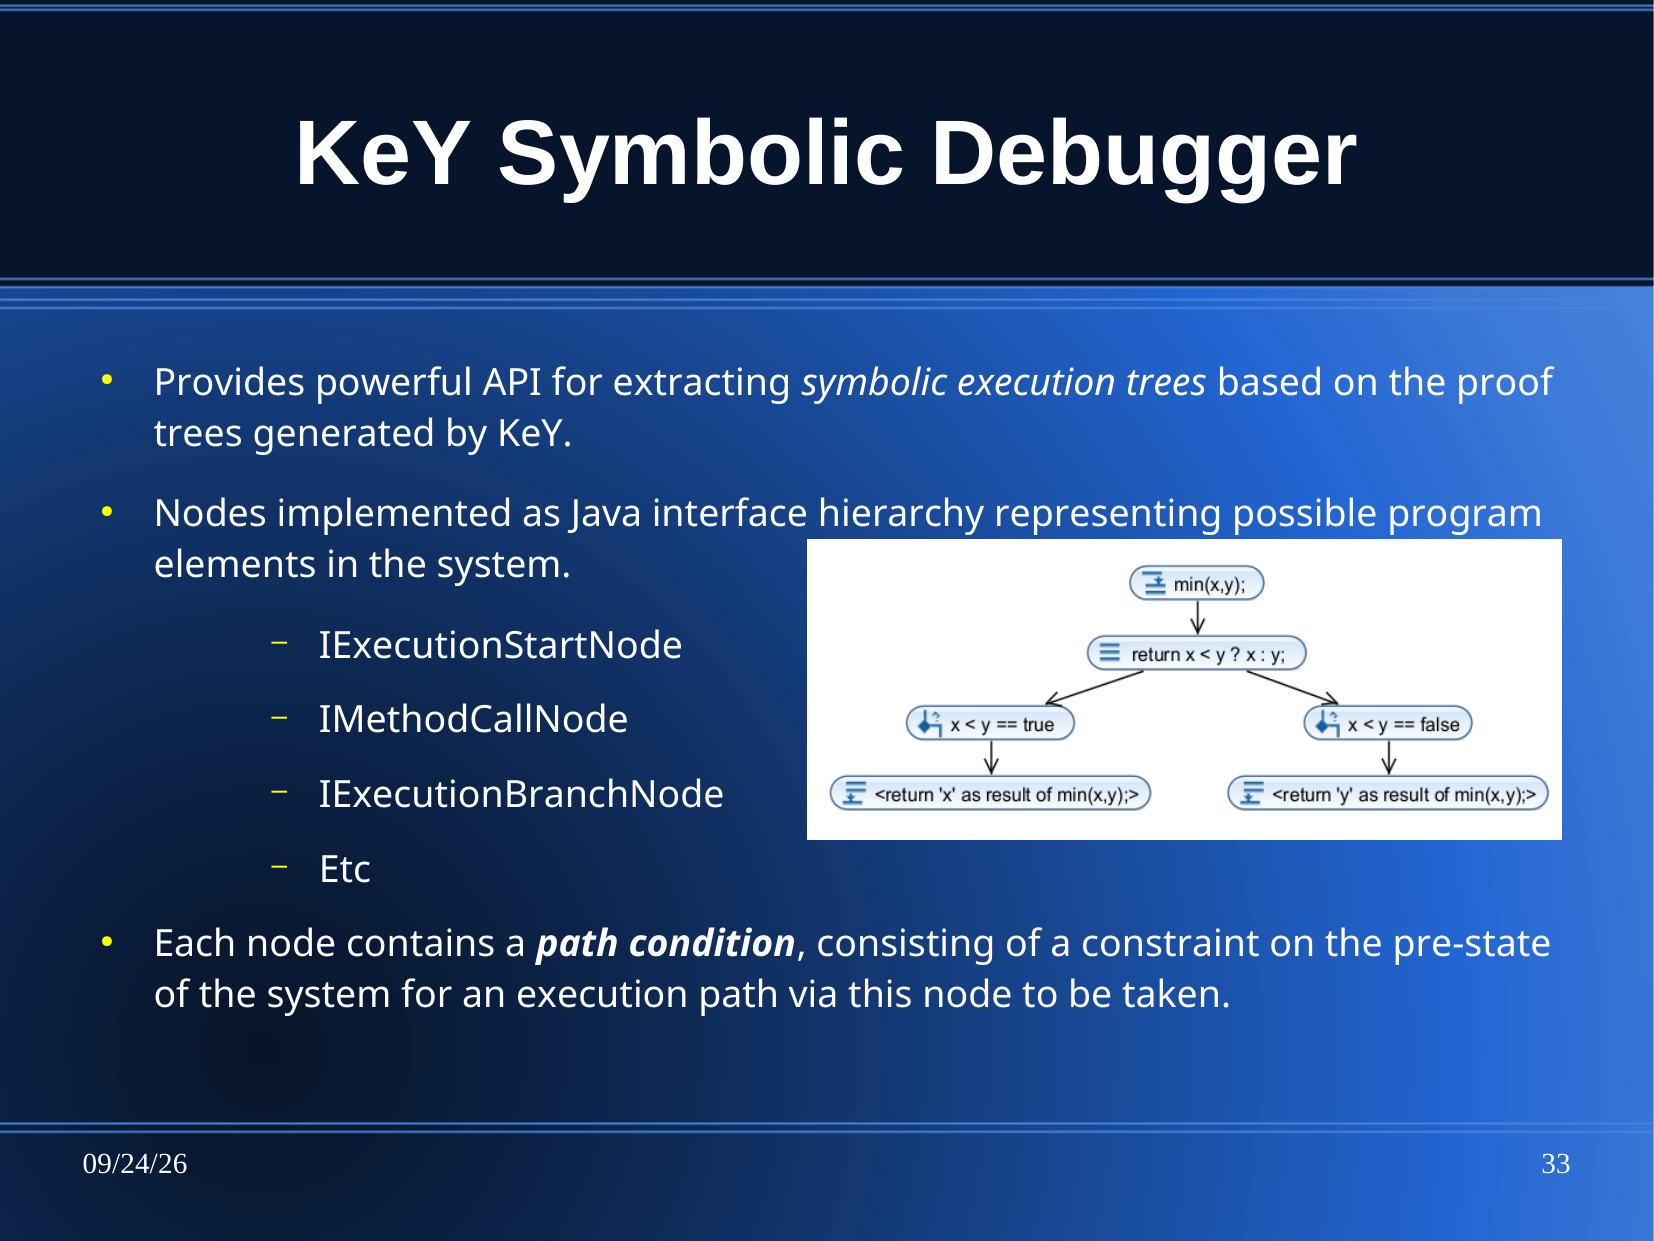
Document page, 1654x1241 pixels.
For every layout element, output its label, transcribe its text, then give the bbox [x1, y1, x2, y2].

picture [0, 0, 1654, 1241]
title KeY Symbolic Debugger [82, 49, 1571, 257]
list Provides powerful API for extracting symbolic execution trees based on the proof trees generated by KeY. Nodes implemented as Java interface hierarchy representing possible program elements in the system. IExecutionStartNode IMethodCallNode IExecutionBranchNode Etc Each node contains a path condition, consisting of a constraint on the pre-state of the system for an execution path via this node to be taken. [82, 355, 1571, 1075]
